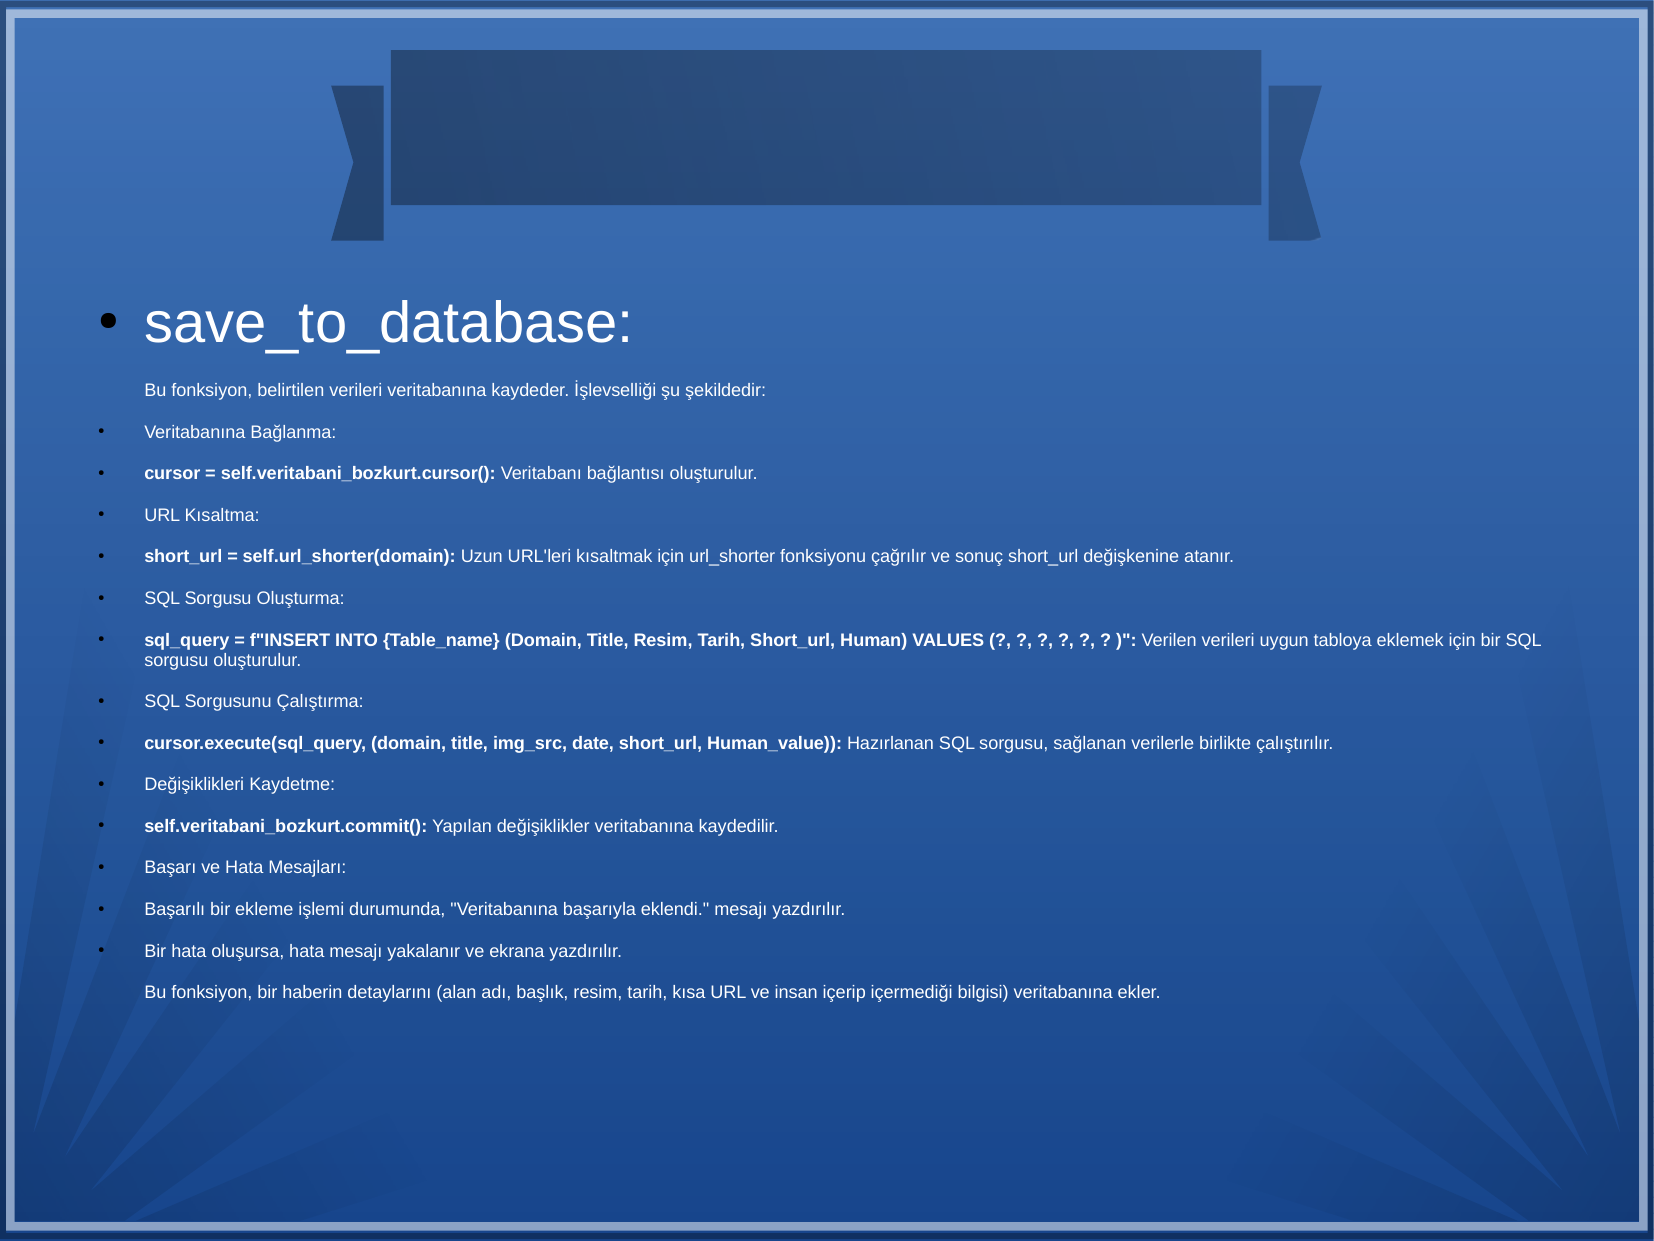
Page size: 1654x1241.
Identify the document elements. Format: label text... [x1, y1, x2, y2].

list save_to_database: Bu fonksiyon, belirtilen verileri veritabanına kaydeder. İşlevselliği şu şekildedir: Veritabanına Bağlanma: cursor = self.veritabani_bozkurt.cursor(): Veritabanı bağlantısı oluşturulur. URL Kısaltma: short_url = self.url_shorter(domain): Uzun URL'leri kısaltmak için url_shorter fonksiyonu çağrılır ve sonuç short_url değişkenine atanır. SQL Sorgusu Oluşturma: sql_query = f"INSERT INTO {Table_name} (Domain, Title, Resim, Tarih, Short_url, Human) VALUES (?, ?, ?, ?, ?, ? )": Verilen verileri uygun tabloya eklemek için bir SQL sorgusu oluşturulur. SQL Sorgusunu Çalıştırma: cursor.execute(sql_query, (domain, title, img_src, date, short_url, Human_value)): Hazırlanan SQL sorgusu, sağlanan verilerle birlikte çalıştırılır. Değişiklikleri Kaydetme: self.veritabani_bozkurt.commit(): Yapılan değişiklikler veritabanına kaydedilir. Başarı ve Hata Mesajları: Başarılı bir ekleme işlemi durumunda, "Veritabanına başarıyla eklendi." mesajı yazdırılır. Bir hata oluşursa, hata mesajı yakalanır ve ekrana yazdırılır. Bu fonksiyon, bir haberin detaylarını (alan adı, başlık, resim, tarih, kısa URL ve insan içerip içermediği bilgisi) veritabanına ekler. [82, 290, 1571, 1010]
